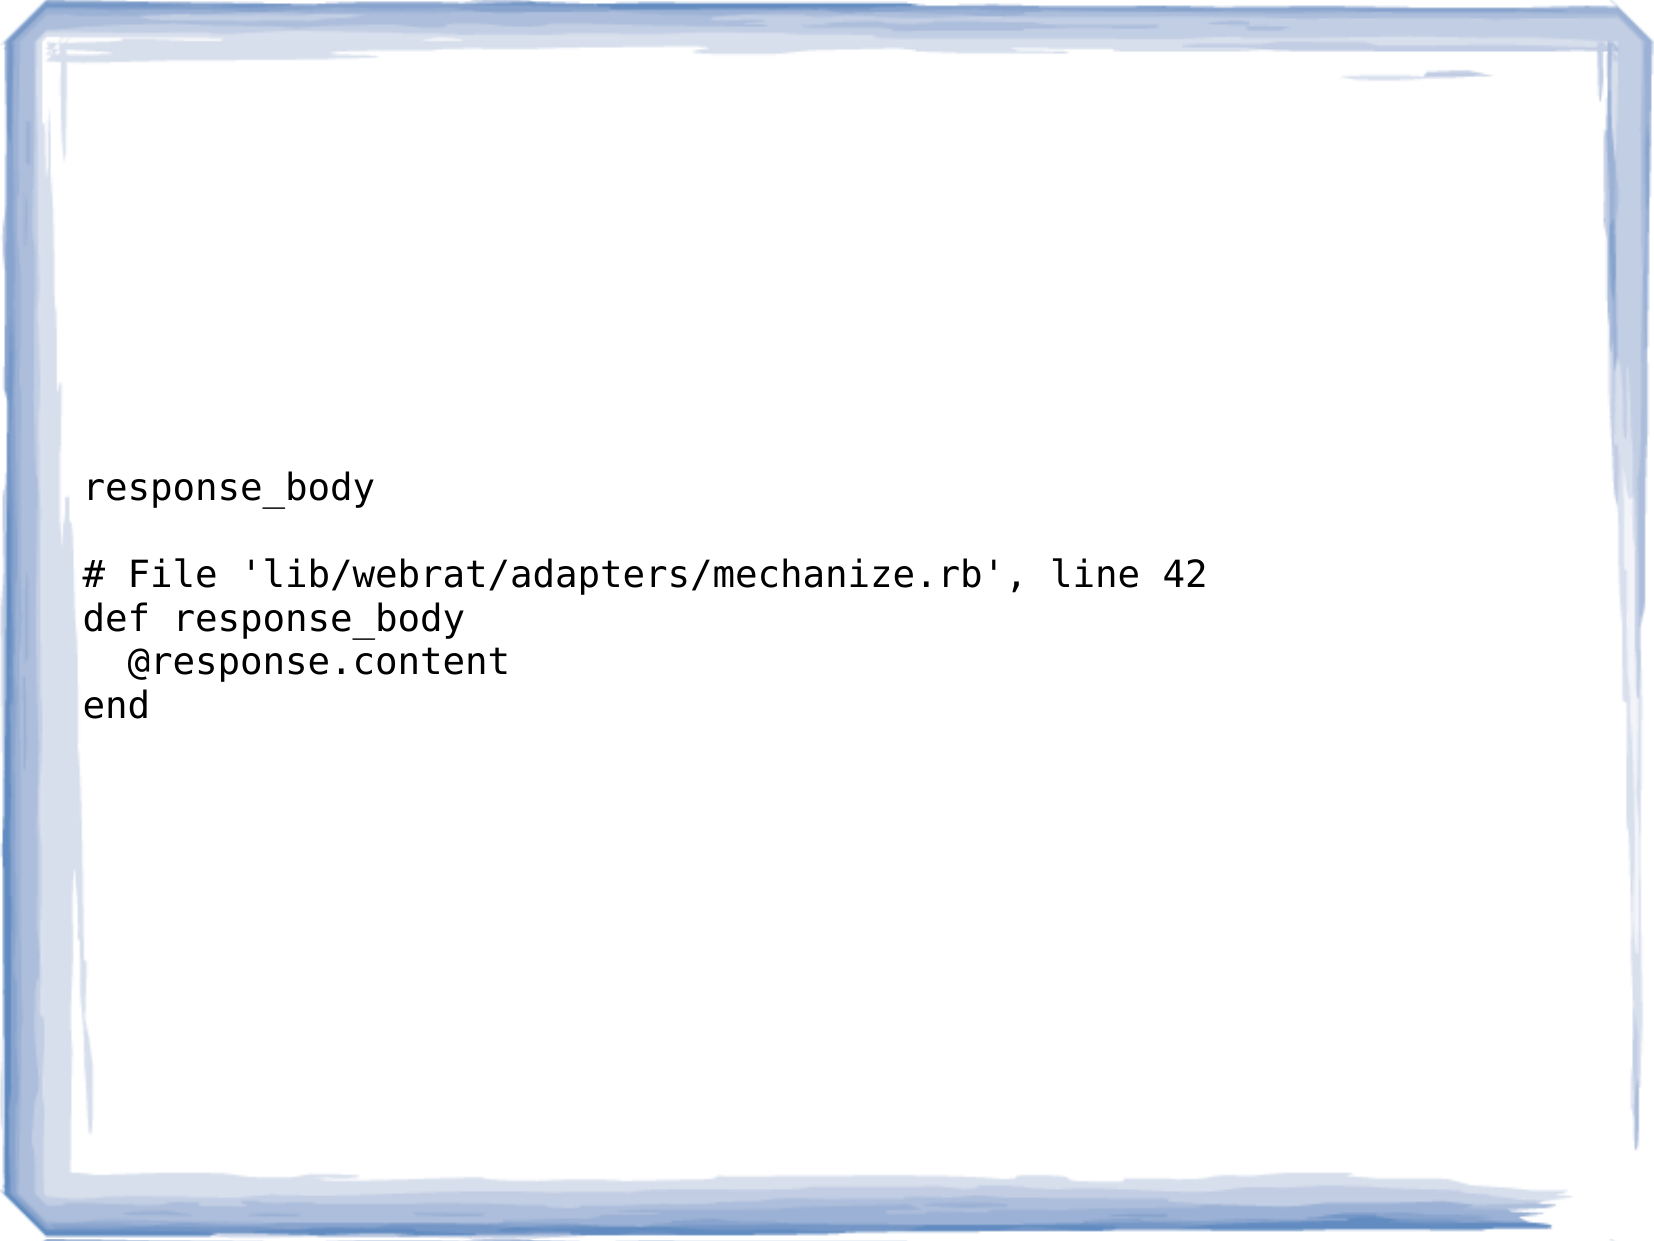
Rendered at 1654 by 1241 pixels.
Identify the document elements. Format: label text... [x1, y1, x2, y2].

picture [0, 0, 1654, 1241]
subtitle response_body # File 'lib/webrat/adapters/mechanize.rb', line 42 def response_body @response.content end [82, 56, 1571, 1136]
